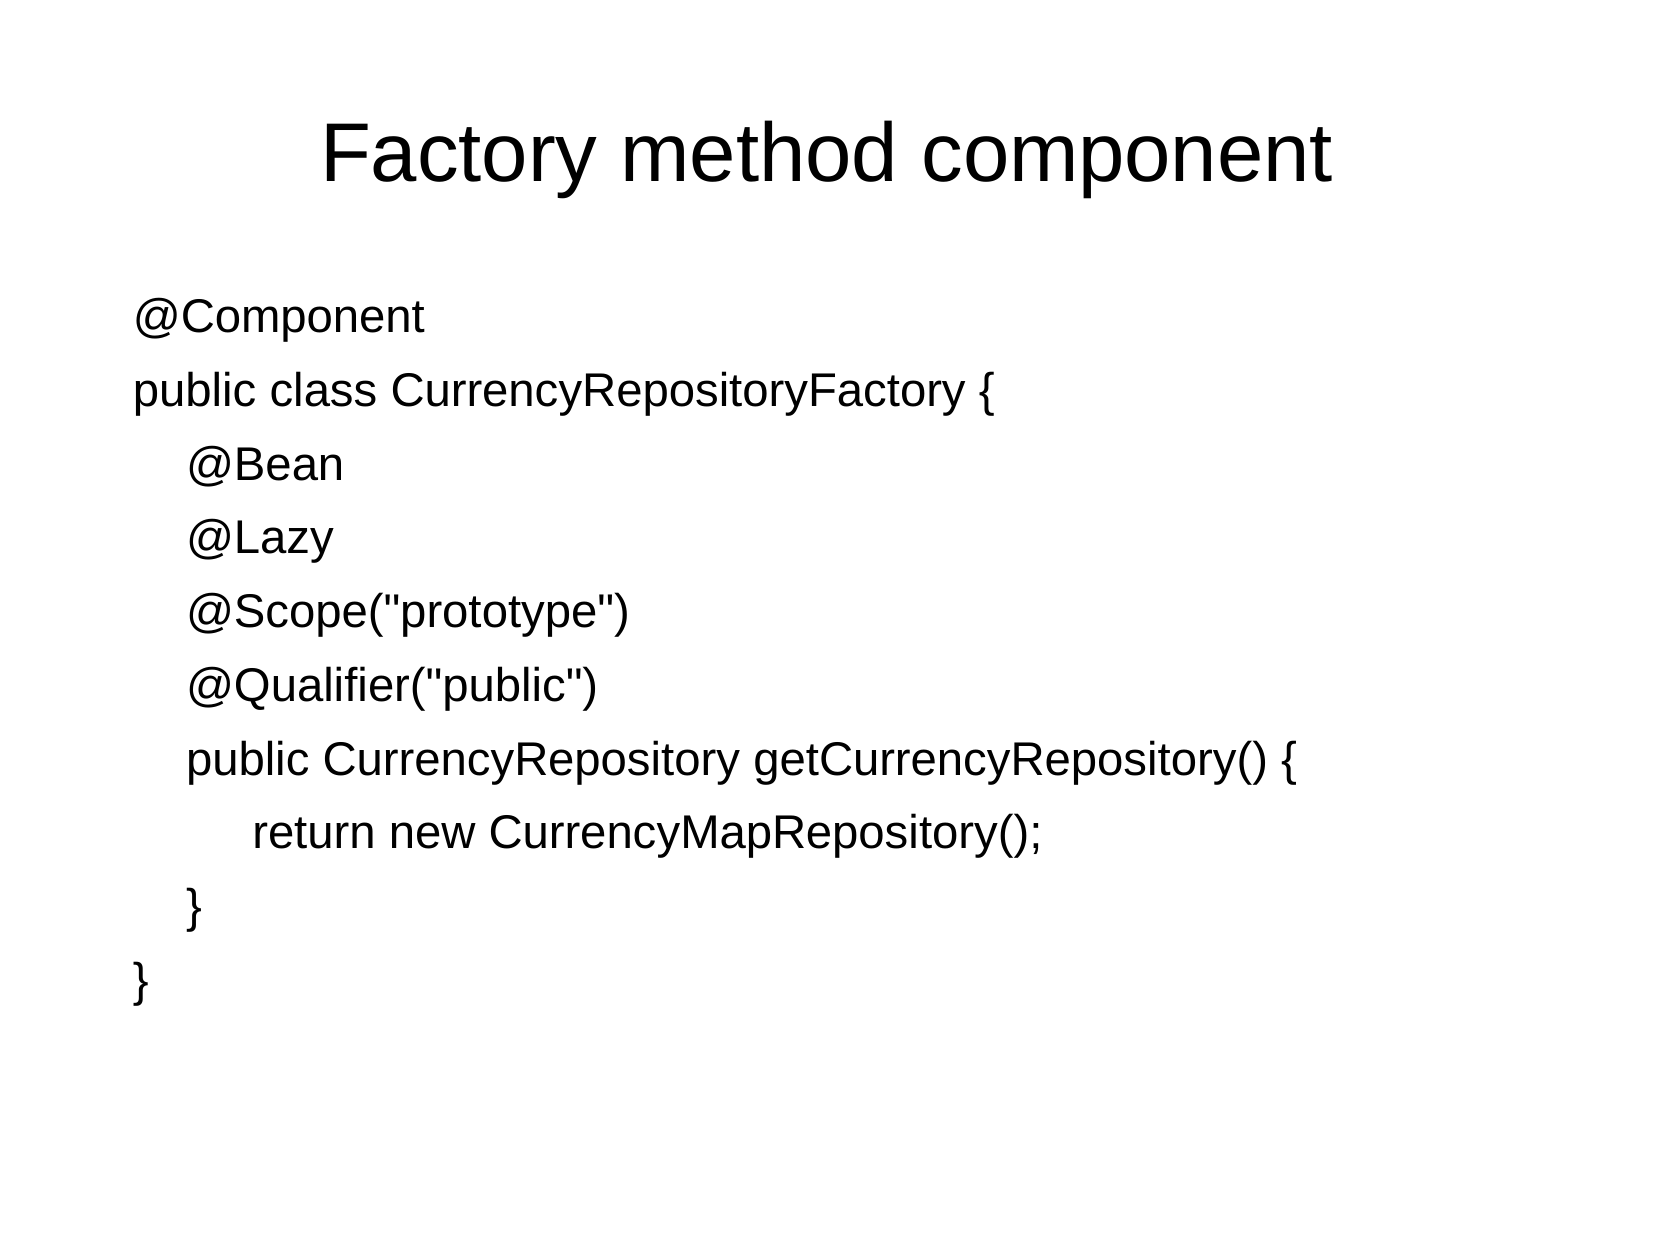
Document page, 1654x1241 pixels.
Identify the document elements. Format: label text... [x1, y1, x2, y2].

list @Component public class CurrencyRepositoryFactory { @Bean @Lazy @Scope("prototype") @Qualifier("public") public CurrencyRepository getCurrencyRepository() { return new CurrencyMapRepository(); } } [82, 290, 1571, 1010]
title Factory method component [82, 49, 1571, 257]
